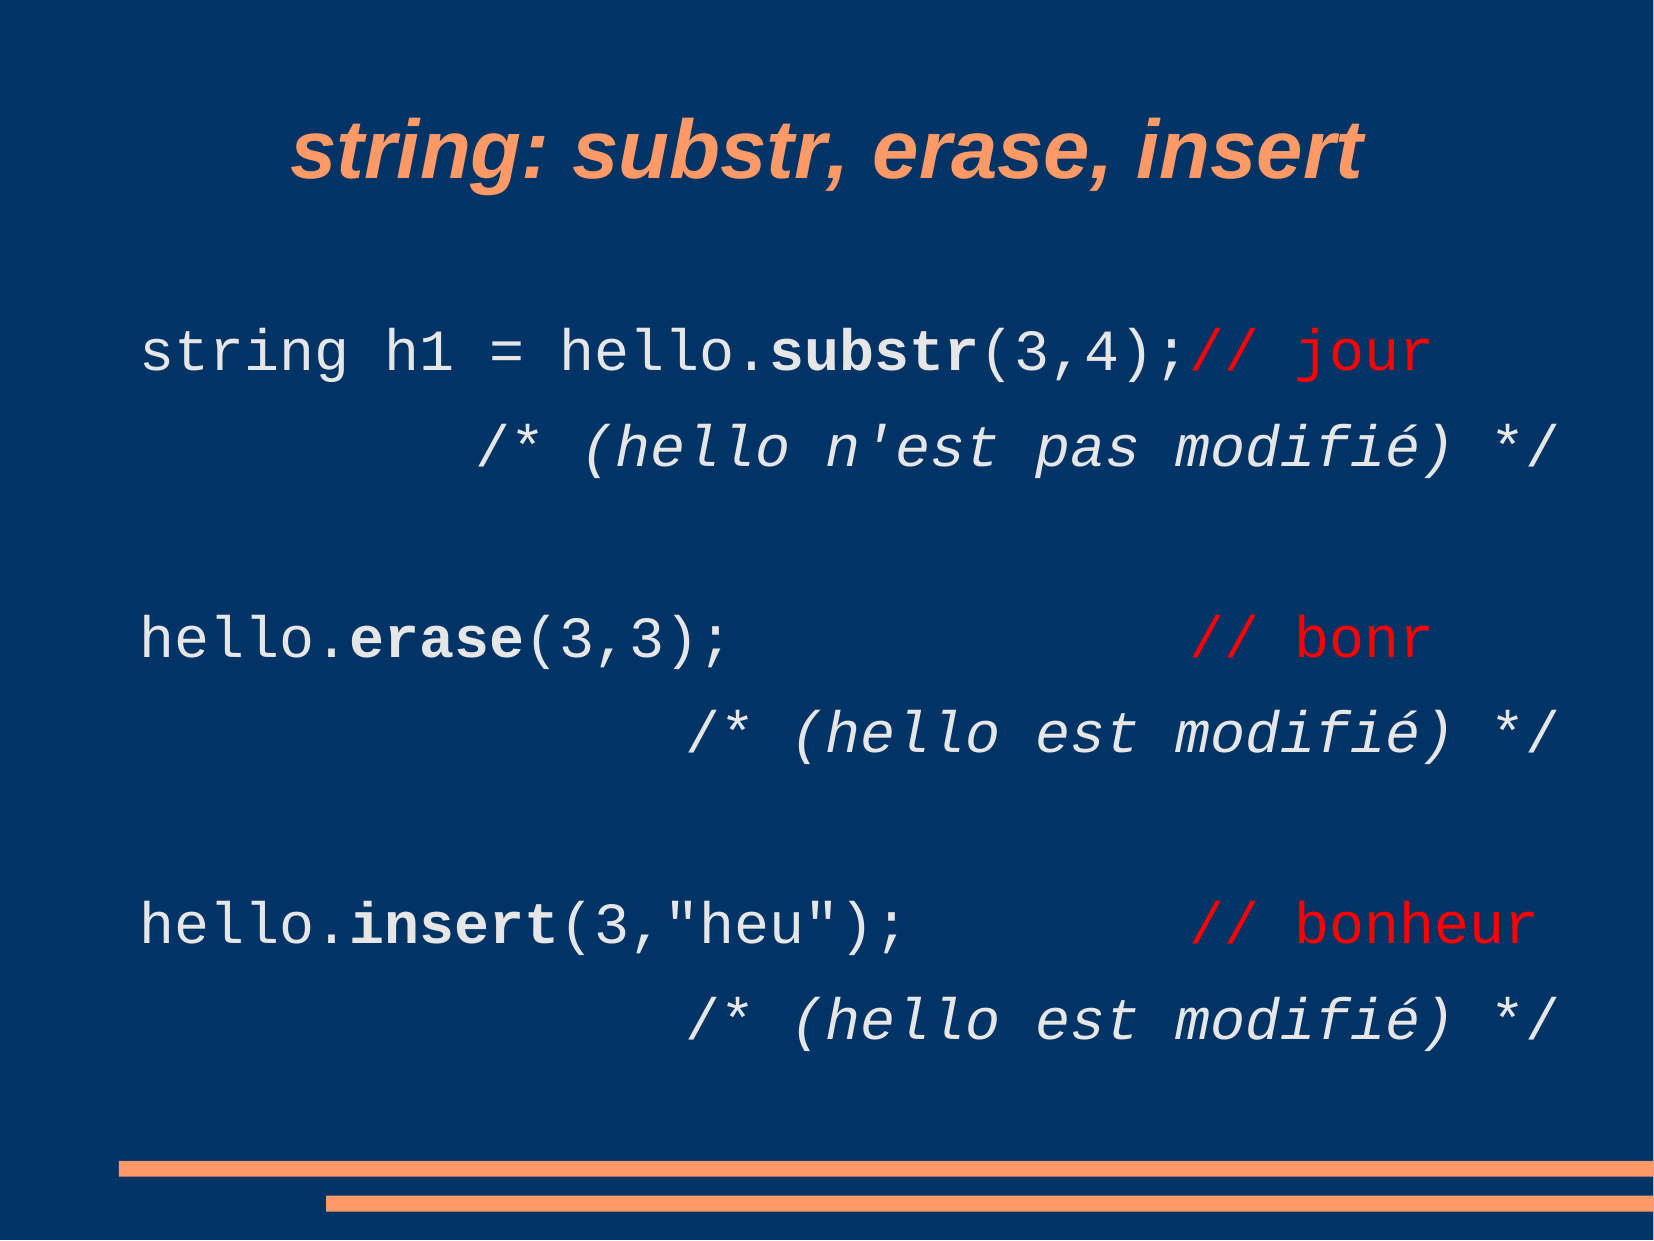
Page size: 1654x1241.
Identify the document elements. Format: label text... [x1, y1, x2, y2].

list string h1 = hello.substr(3,4);// jour /* (hello n'est pas modifié) */ hello.erase(3,3); // bonr /* (hello est modifié) */ hello.insert(3,"heu"); // bonheur /* (hello est modifié) */ [121, 322, 1561, 1132]
title string: substr, erase, insert [121, 46, 1534, 254]
